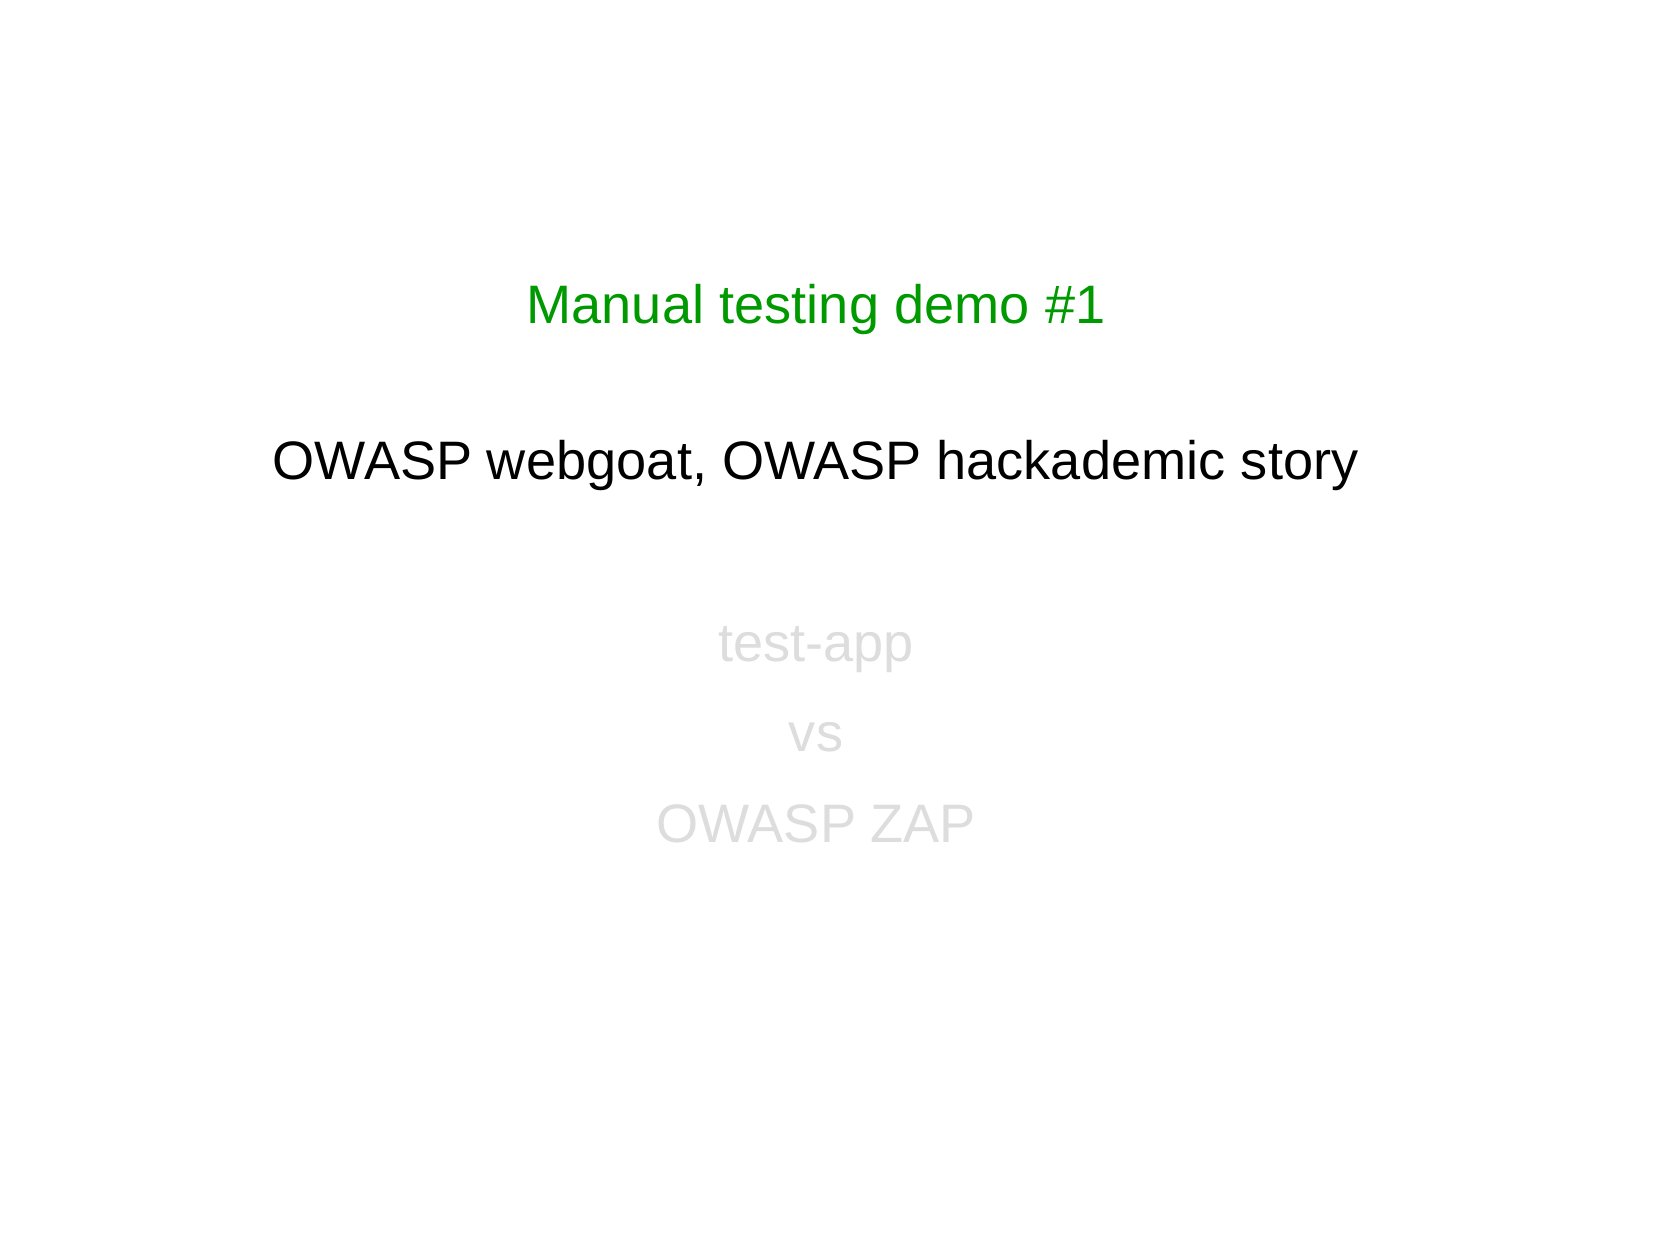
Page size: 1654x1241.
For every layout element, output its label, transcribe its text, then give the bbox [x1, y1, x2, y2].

text_box Manual testing demo #1 OWASP webgoat, OWASP hackademic story test-app vs OWASP ZAP [257, 267, 1396, 973]
